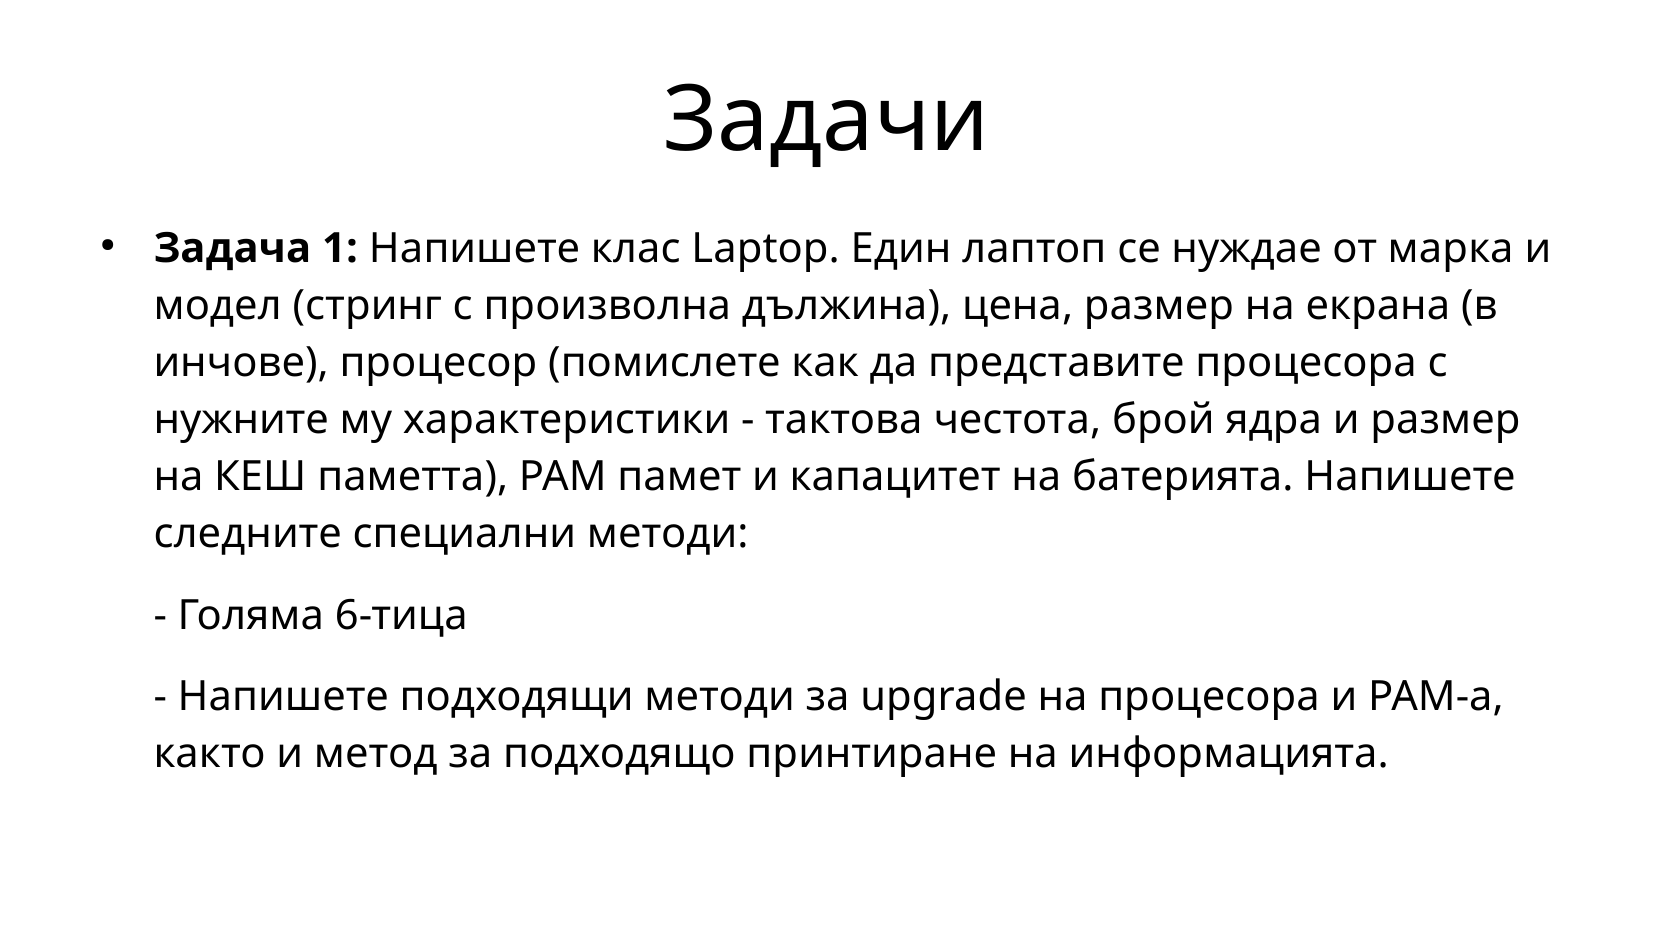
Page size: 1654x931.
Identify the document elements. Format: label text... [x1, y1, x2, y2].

title Задачи [82, 37, 1571, 193]
list Задача 1: Напишете клас Laptop. Един лаптоп се нуждае от марка и модел (стринг с произволна дължина), цена, размер на екрана (в инчове), процесор (помислете как да представите процесора с нужните му характеристики - тактова честота, брой ядра и размер на КЕШ паметта), РАМ памет и капацитет на батерията. Напишете следните специални методи: - Голяма 6-тица - Напишете подходящи методи за upgrade на процесора и РАМ-а, както и метод за подходящо принтиране на информацията. [82, 217, 1571, 901]
